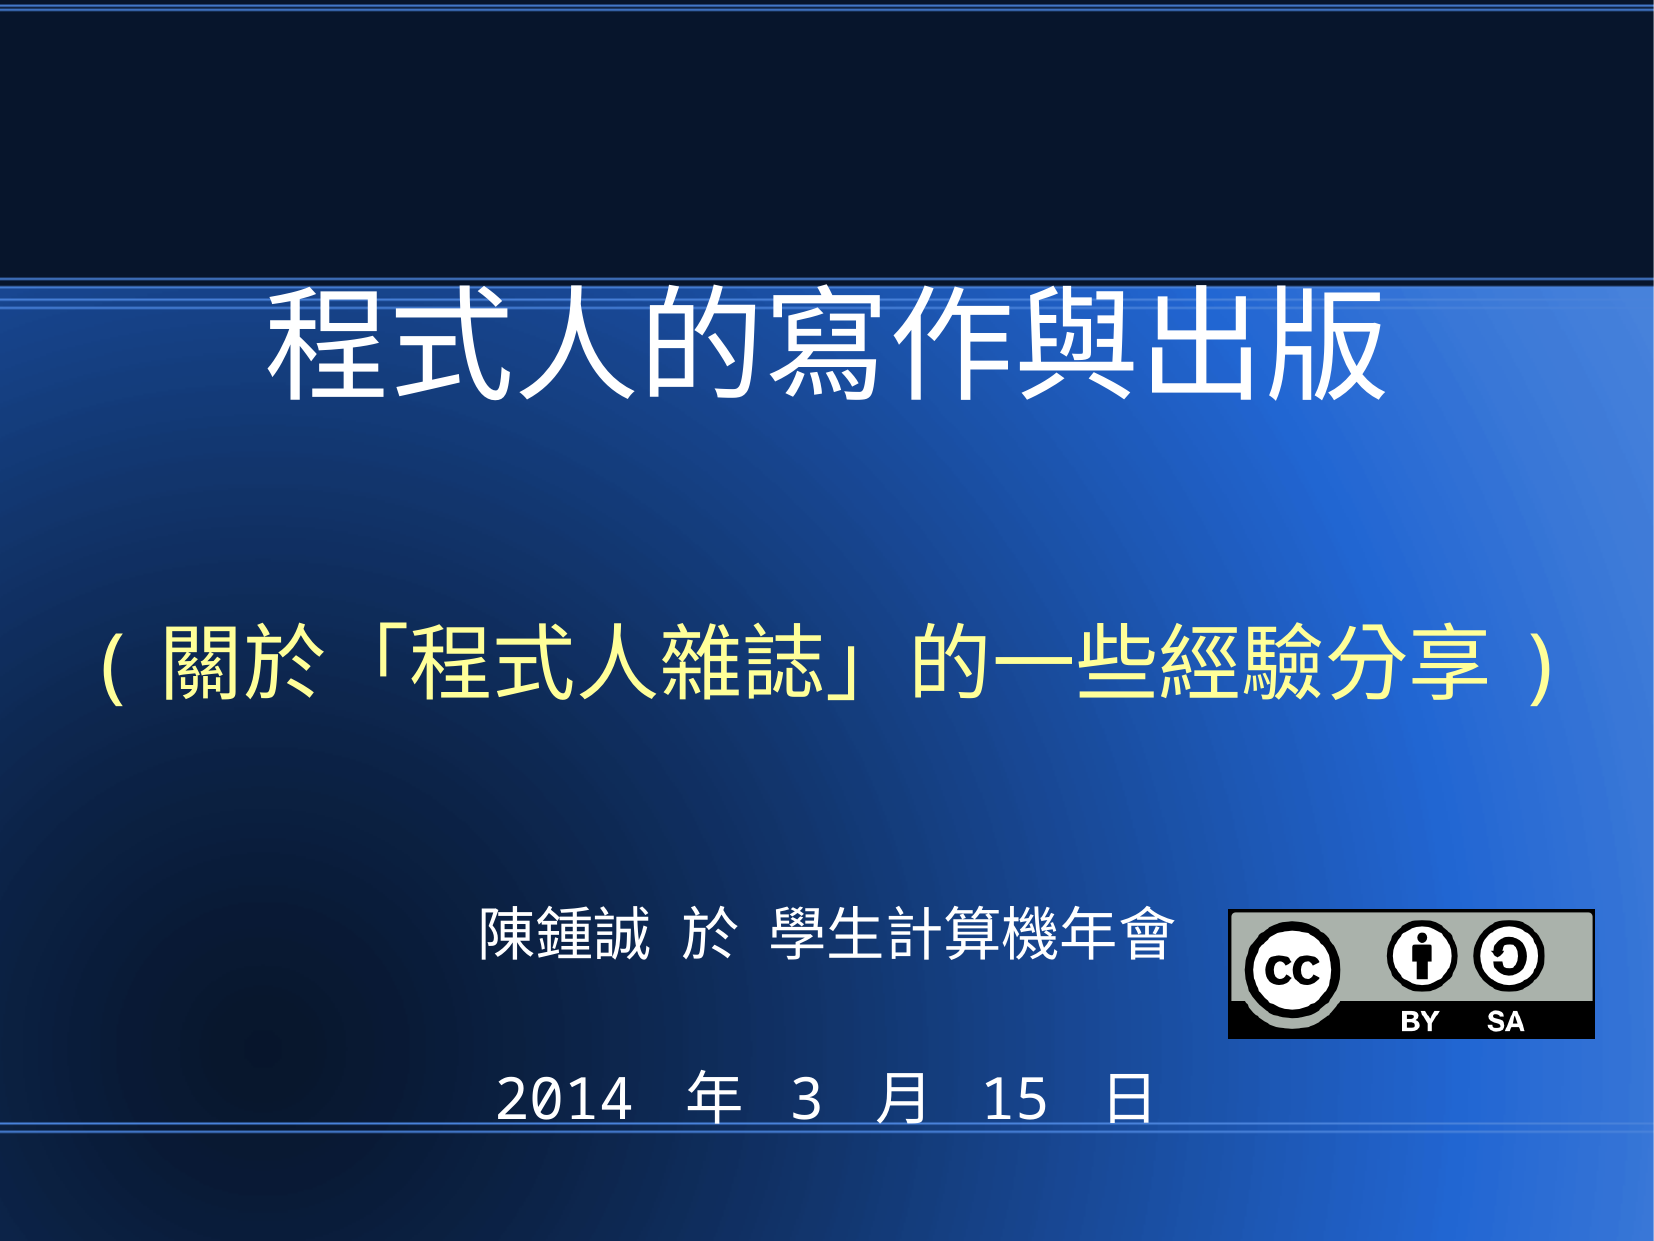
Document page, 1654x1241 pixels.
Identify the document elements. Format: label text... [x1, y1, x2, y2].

subtitle 程式人的寫作與出版 (關於「程式人雜誌」的一些經驗分享) 陳鍾誠 於 學生計算機年會 2014 年 3 月 15 日 [82, 307, 1571, 1075]
picture [0, 0, 1654, 1241]
